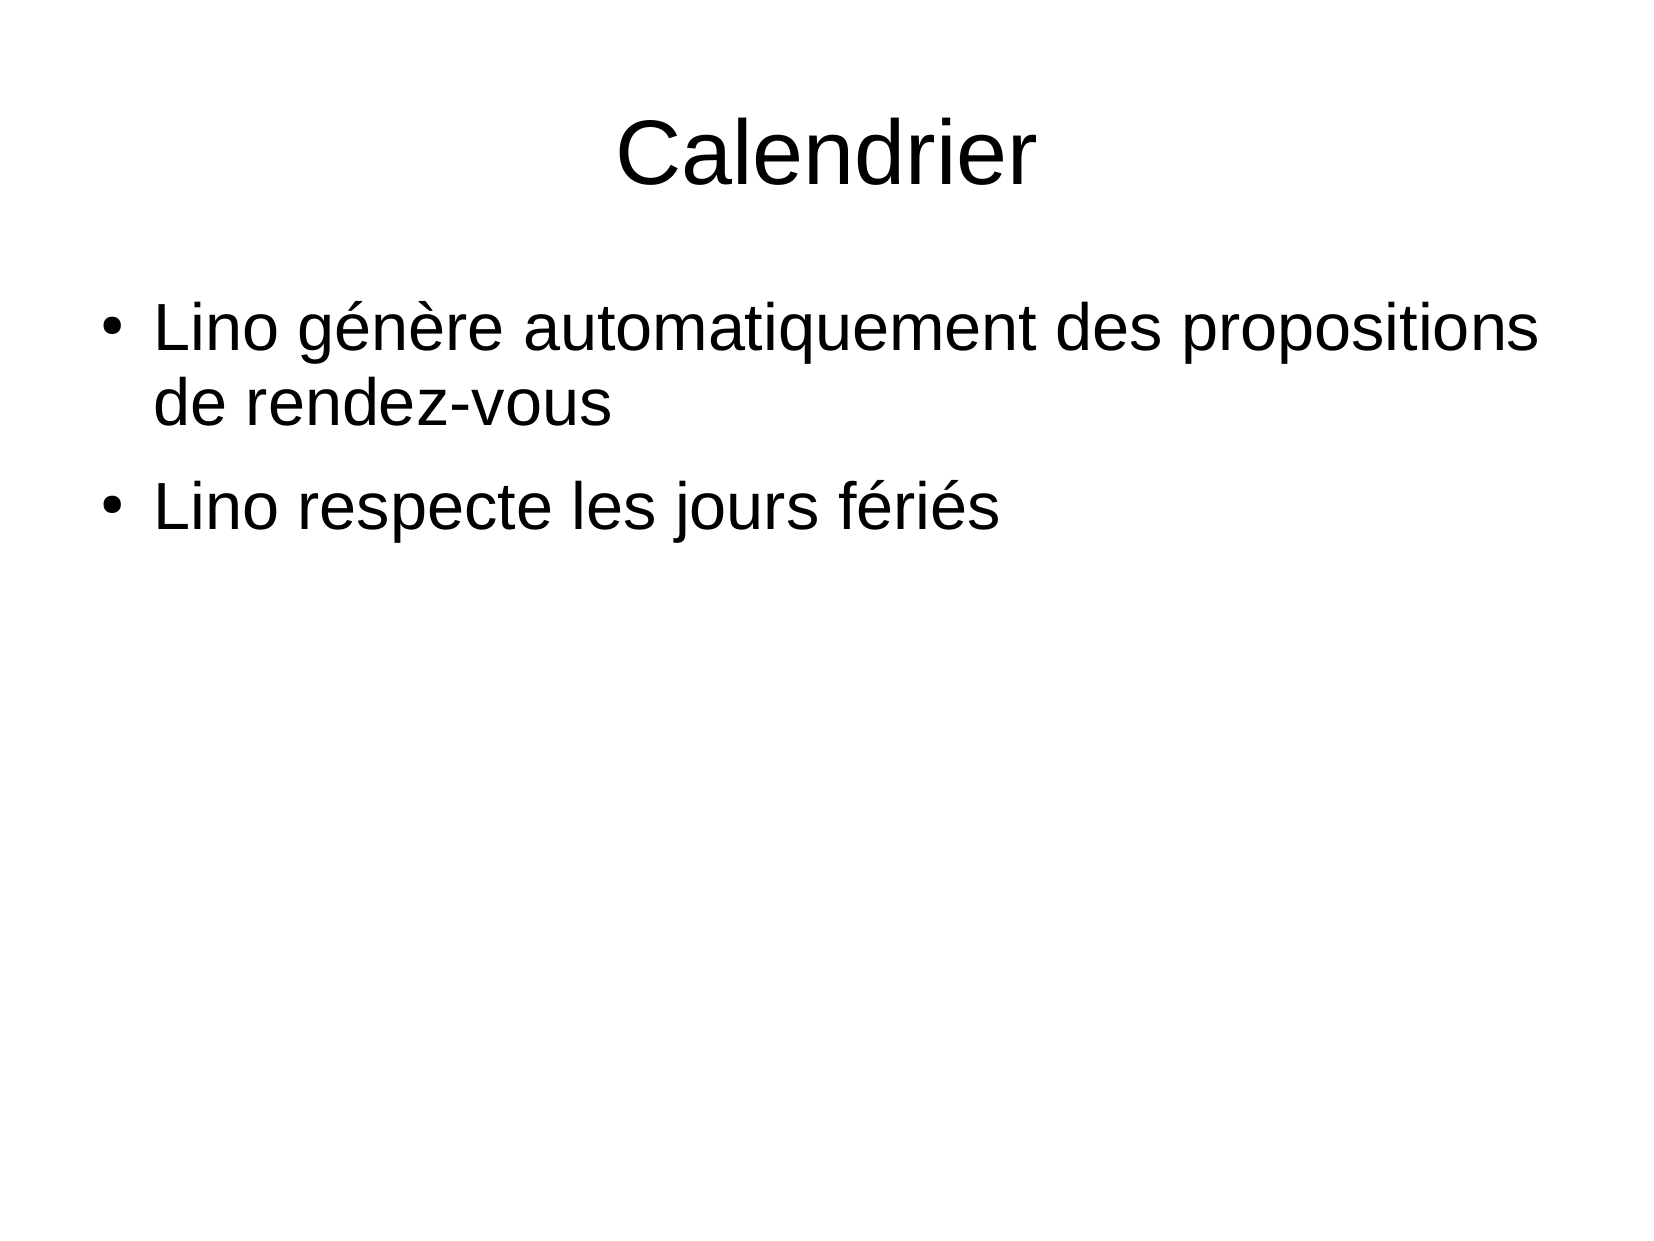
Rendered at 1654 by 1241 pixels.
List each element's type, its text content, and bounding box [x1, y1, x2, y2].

list Lino génère automatiquement des propositions de rendez-vous Lino respecte les jours fériés [82, 290, 1571, 1010]
title Calendrier [82, 49, 1571, 257]
